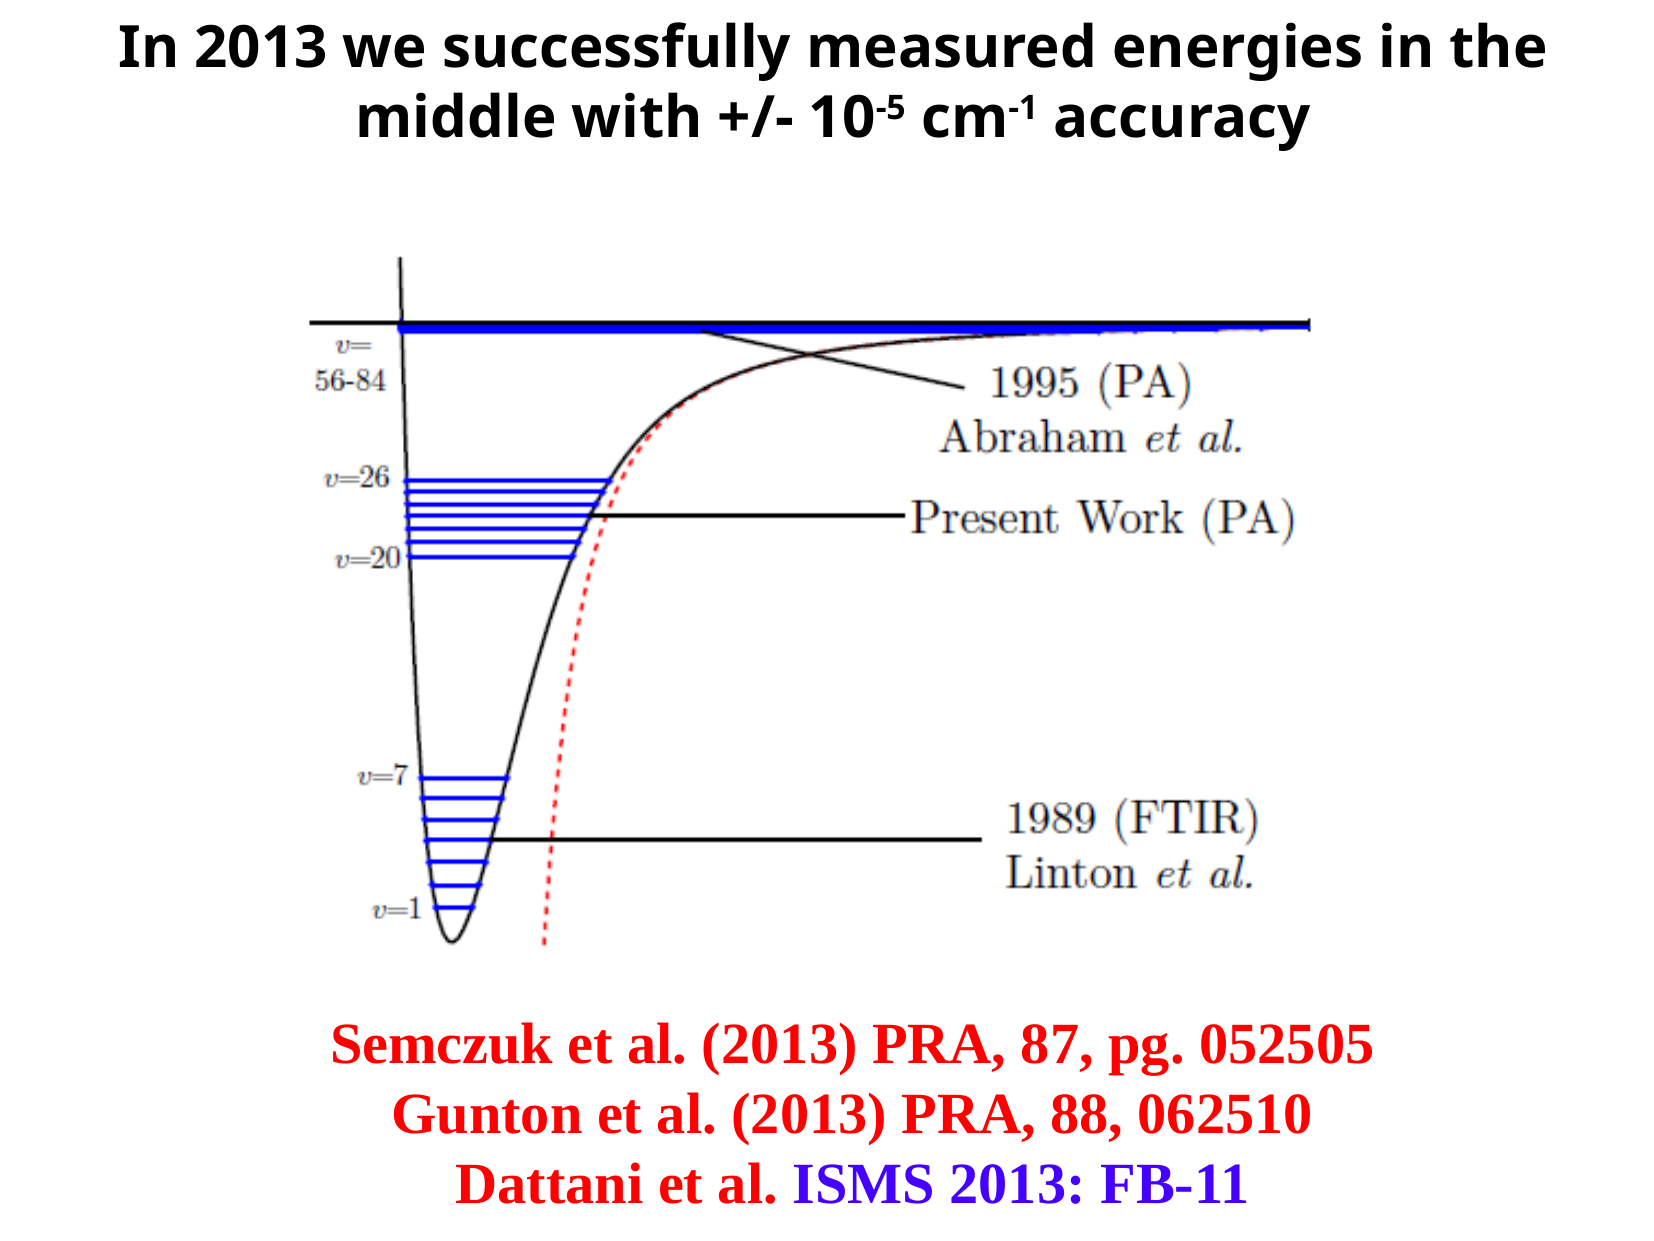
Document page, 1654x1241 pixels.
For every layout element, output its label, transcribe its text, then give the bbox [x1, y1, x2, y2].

text_box In 2013 we successfully measured energies in the middle with +/- 10-5 cm-1 accuracy [32, 1, 1635, 157]
text_box Semczuk et al. (2013) PRA, 87, pg. 052505 Gunton et al. (2013) PRA, 88, 062510 Dattani et al. ISMS 2013: FB-11 [51, 997, 1654, 1223]
picture [286, 238, 1335, 997]
